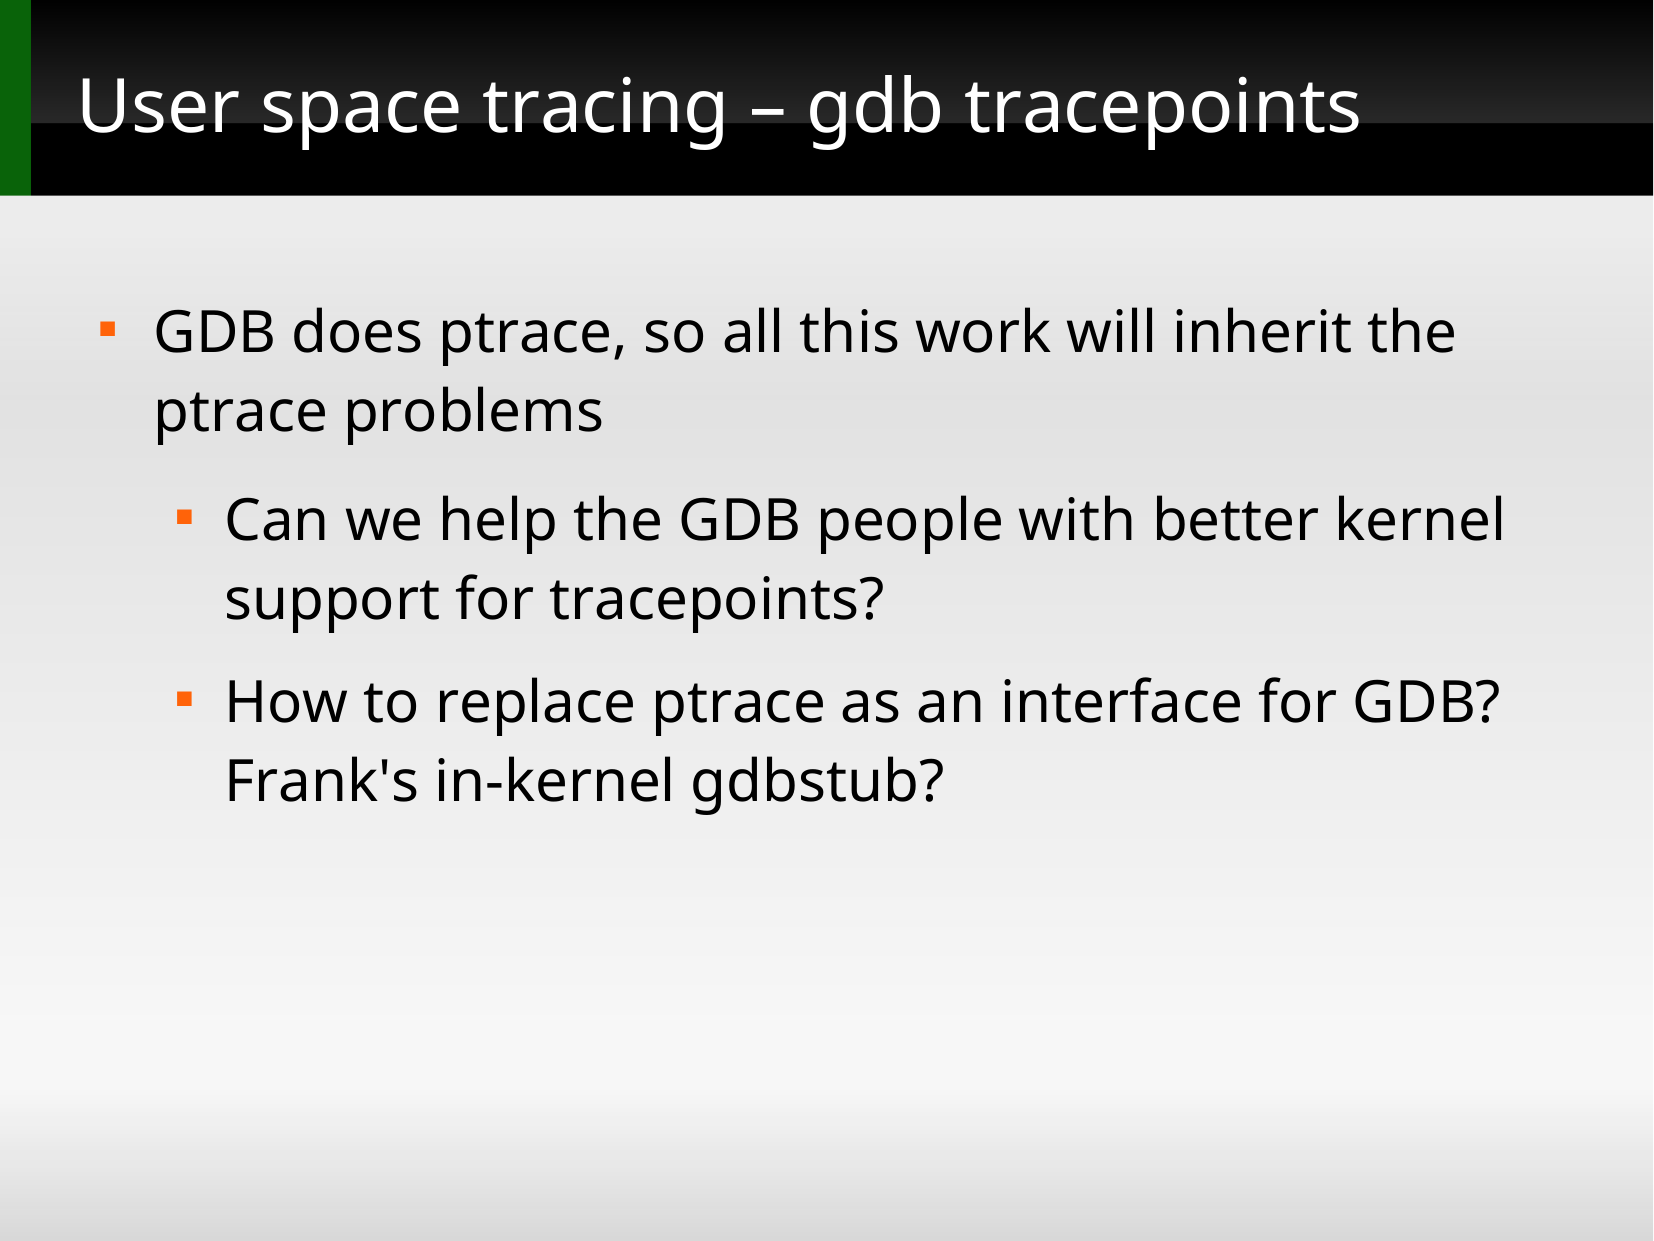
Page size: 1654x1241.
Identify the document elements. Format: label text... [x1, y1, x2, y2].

title User space tracing – gdb tracepoints [76, 0, 1565, 208]
list GDB does ptrace, so all this work will inherit the ptrace problems Can we help the GDB people with better kernel support for tracepoints? How to replace ptrace as an interface for GDB? Frank's in-kernel gdbstub? [82, 290, 1571, 1095]
picture [0, 0, 1654, 1241]
